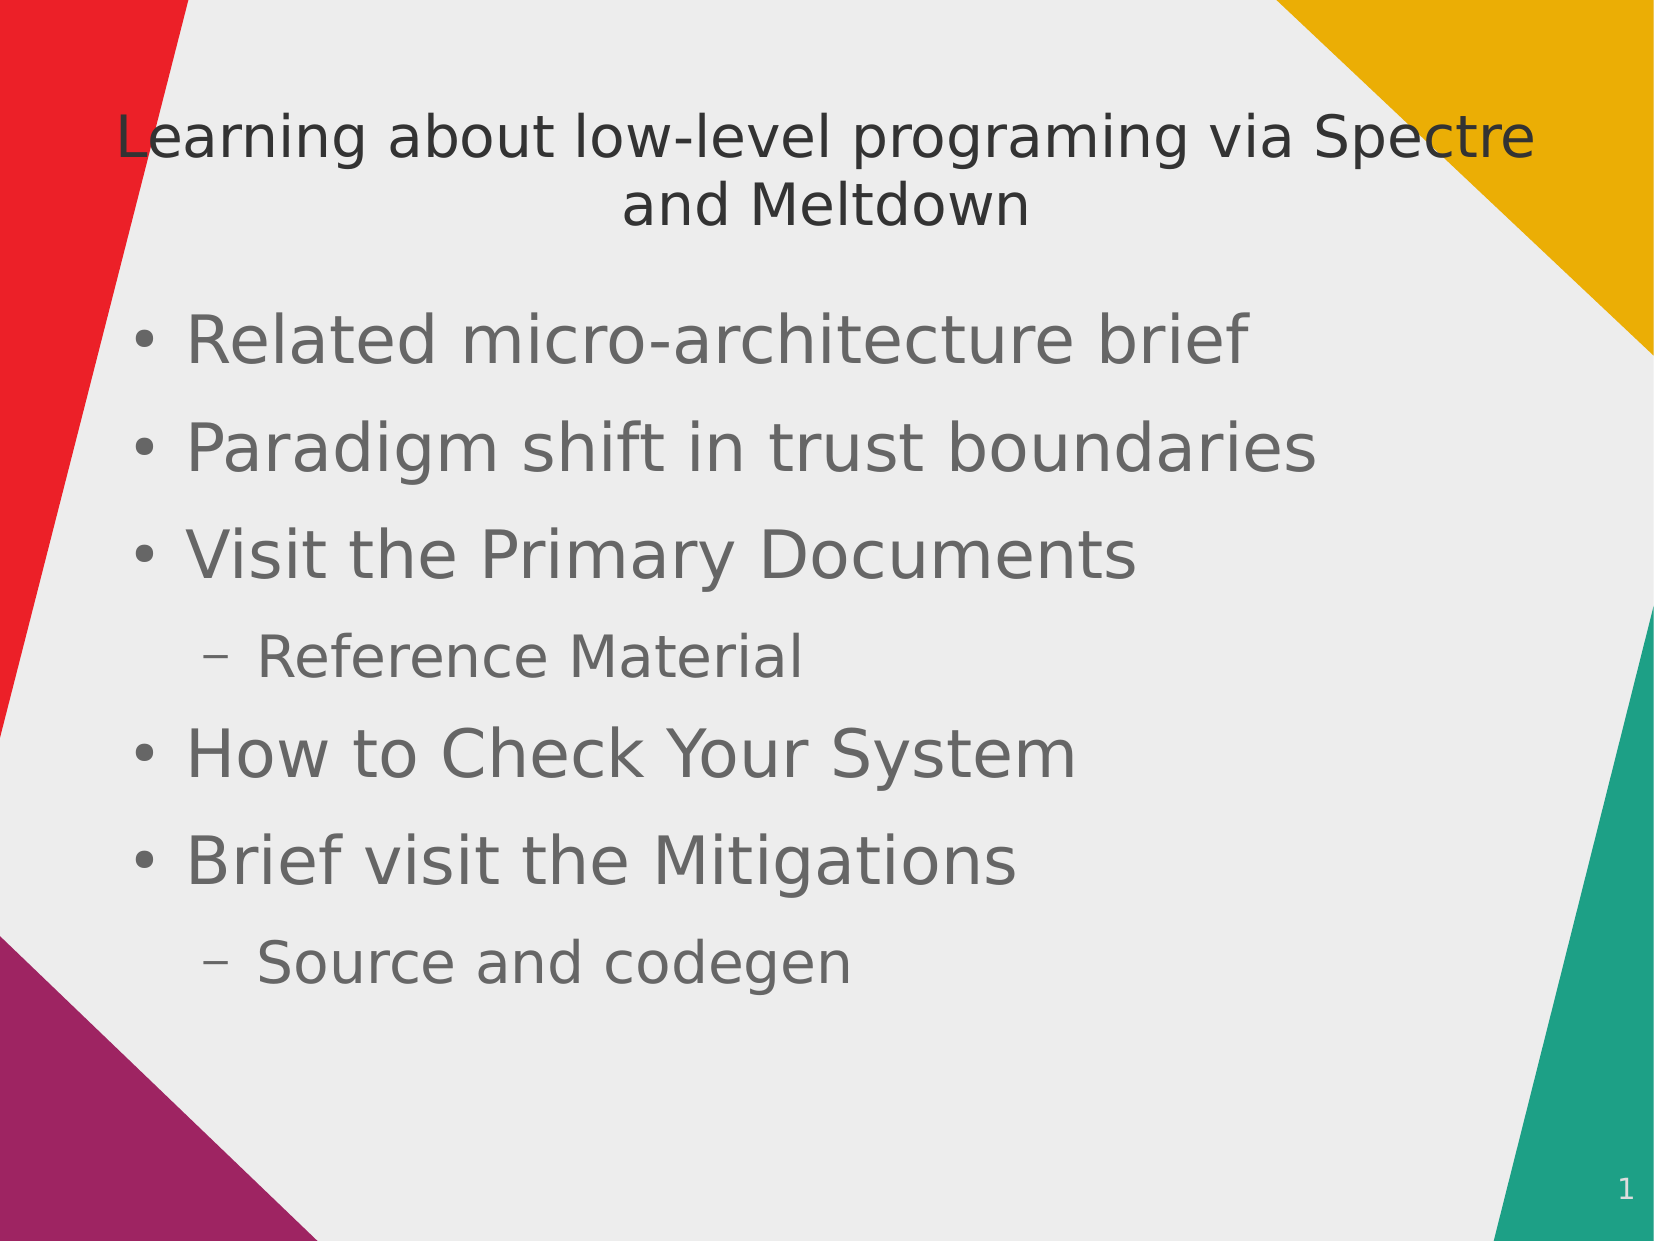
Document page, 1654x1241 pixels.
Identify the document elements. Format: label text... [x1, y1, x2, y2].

list Related micro-architecture brief Paradigm shift in trust boundaries Visit the Primary Documents Reference Material How to Check Your System Brief visit the Mitigations Source and codegen [114, 302, 1539, 1033]
title Learning about low-level programing via Spectre and Meltdown [114, 73, 1539, 271]
